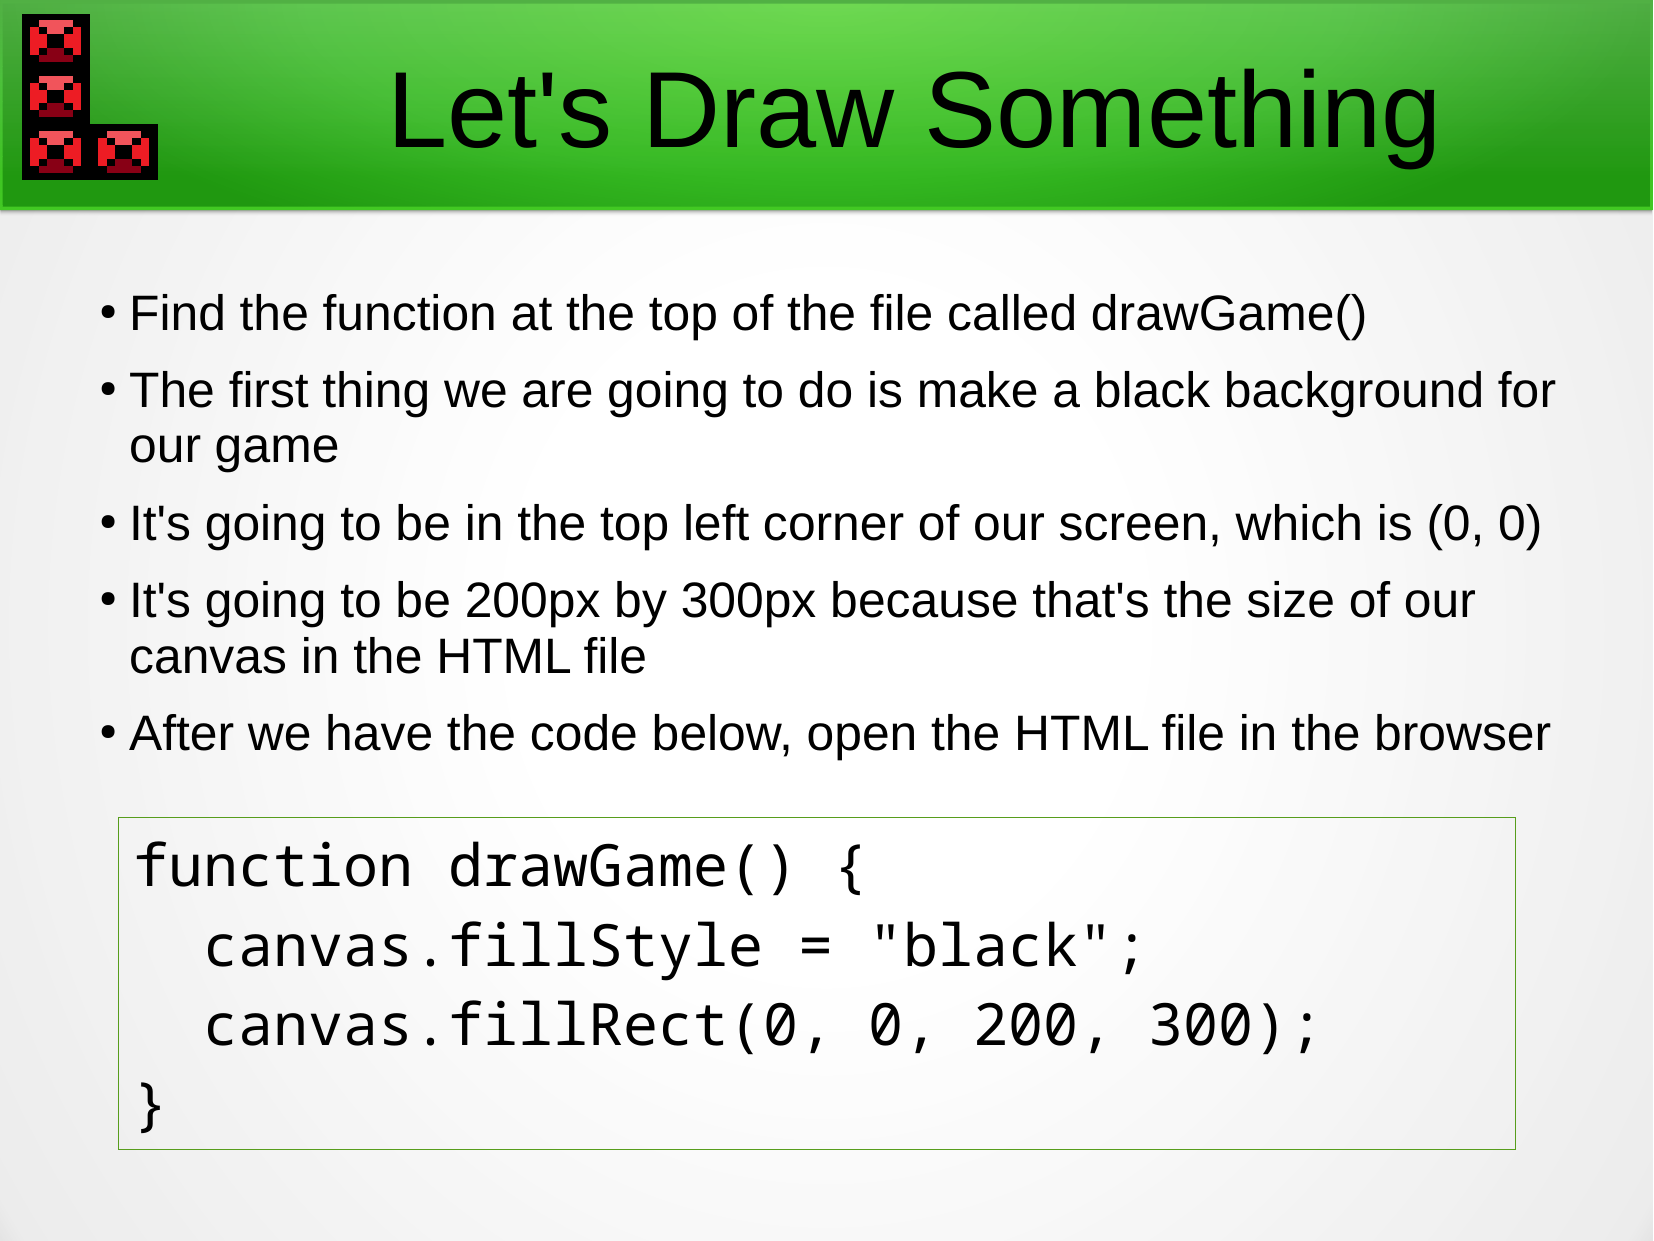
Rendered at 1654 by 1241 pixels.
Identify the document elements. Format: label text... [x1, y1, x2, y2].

text_box function drawGame() { canvas.fillStyle = "black"; canvas.fillRect(0, 0, 200, 300); } [118, 817, 1516, 1126]
picture [22, 14, 158, 180]
list Find the function at the top of the file called drawGame() The first thing we are going to do is make a black background for our game It's going to be in the top left corner of our screen, which is (0, 0) It's going to be 200px by 300px because that's the size of our canvas in the HTML file After we have the code below, open the HTML file in the browser [89, 285, 1567, 856]
title Let's Draw Something [195, 30, 1636, 190]
